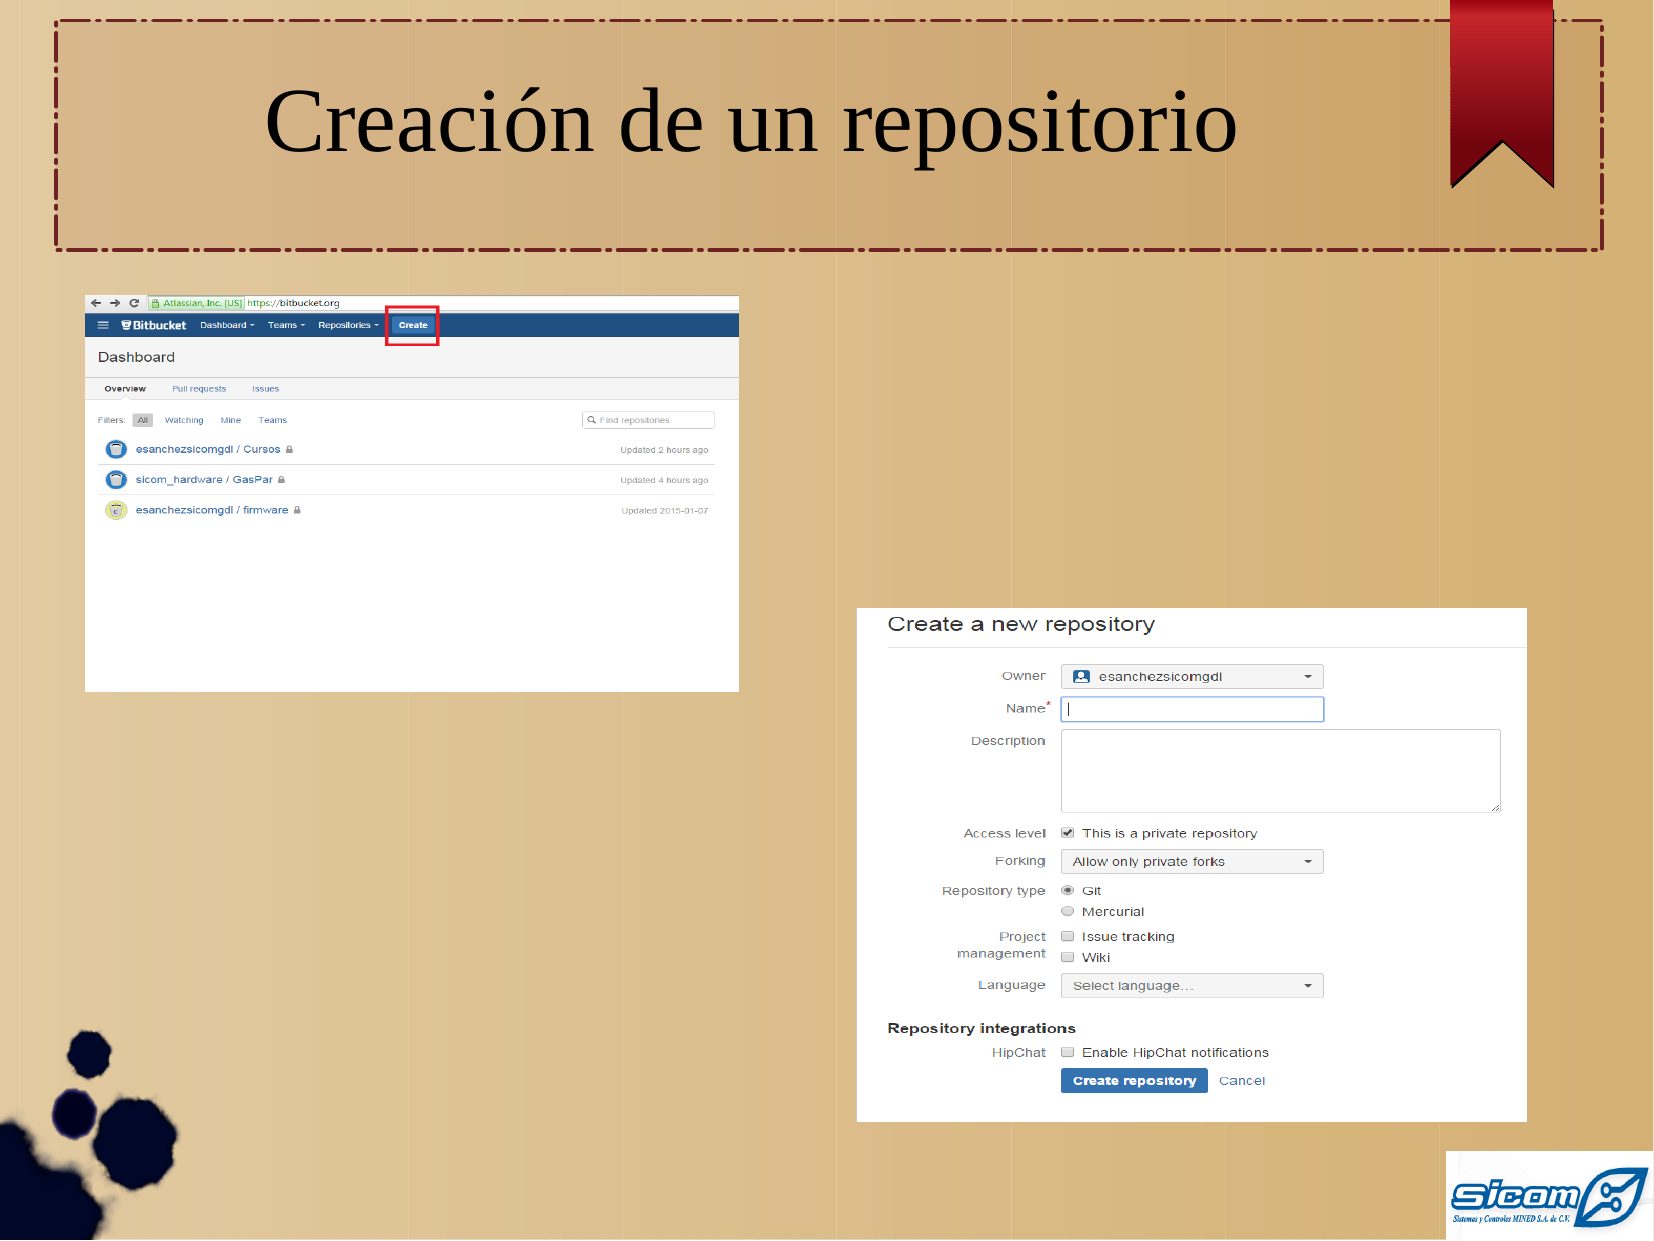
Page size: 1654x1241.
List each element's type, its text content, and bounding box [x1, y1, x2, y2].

picture [856, 608, 1527, 1123]
picture [1446, 1151, 1654, 1241]
picture [85, 295, 739, 692]
title Creación de un repositorio [88, 29, 1418, 211]
